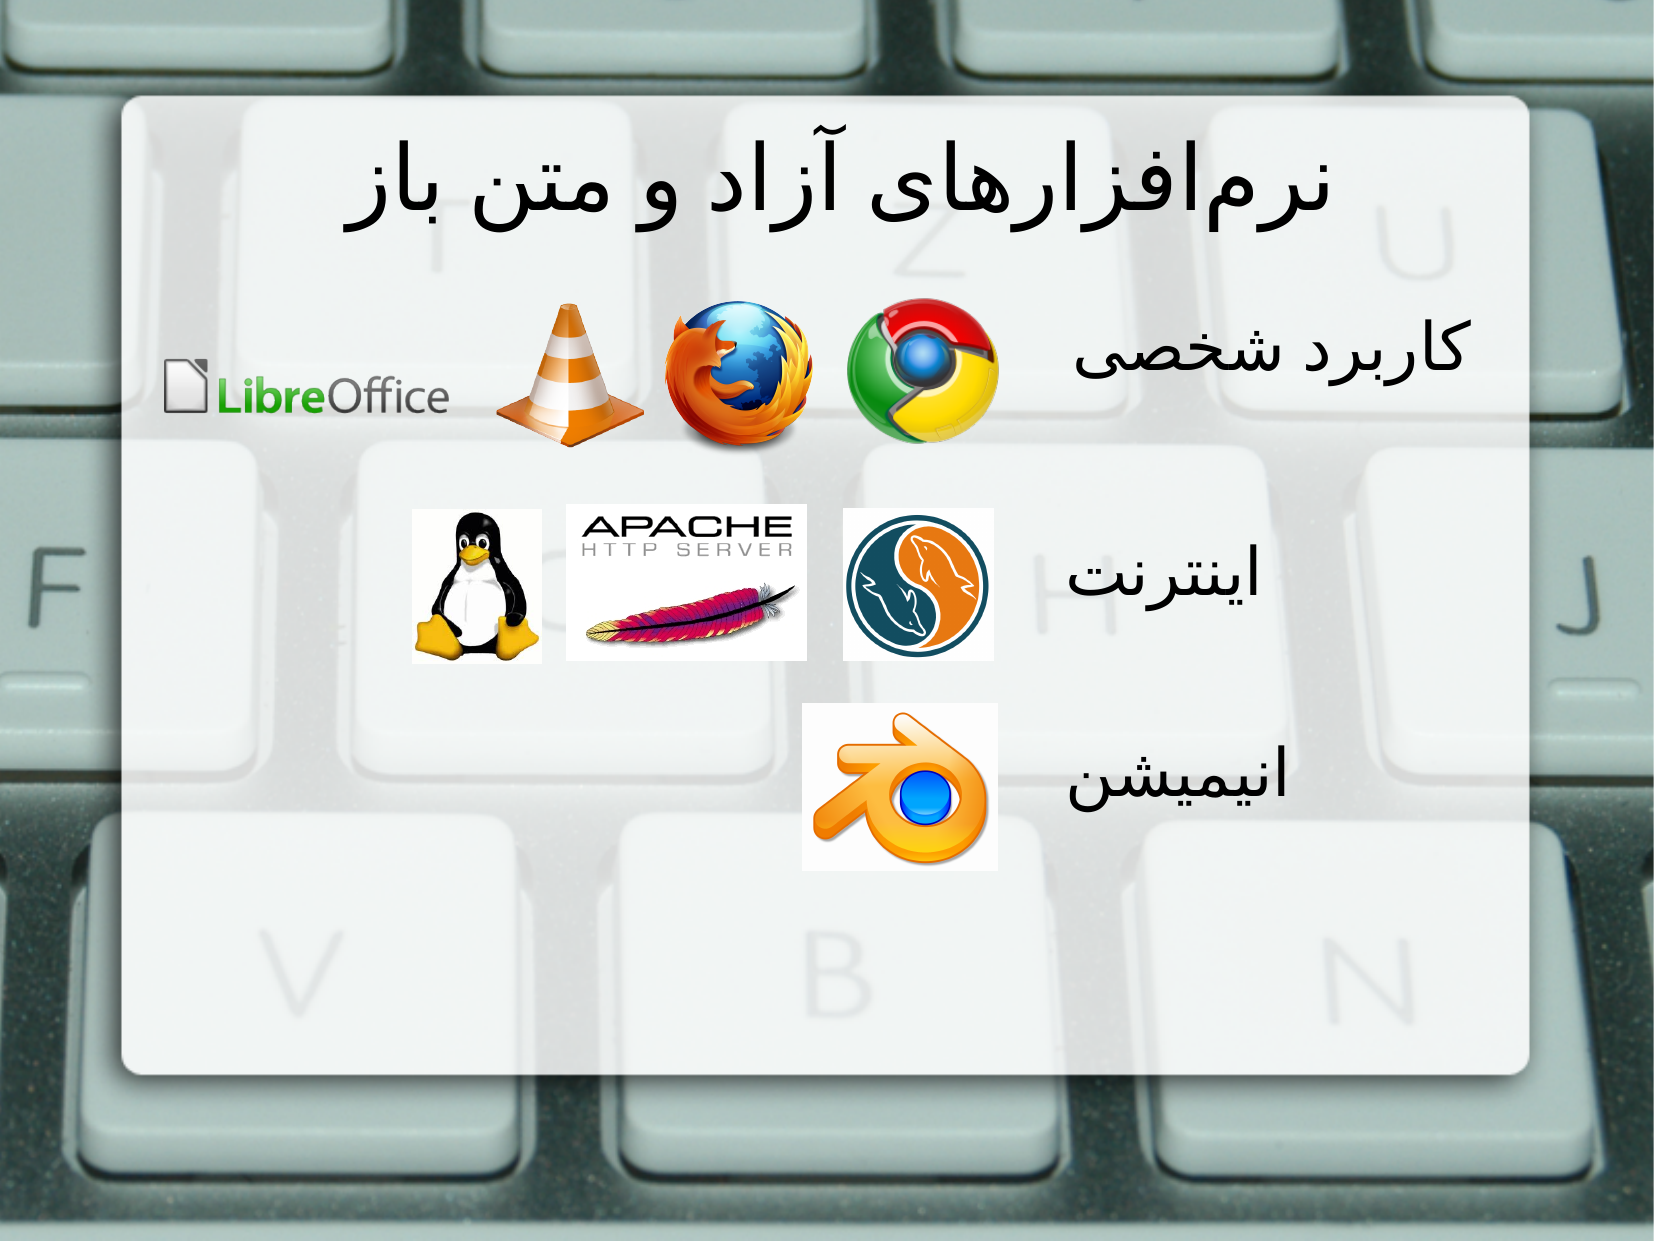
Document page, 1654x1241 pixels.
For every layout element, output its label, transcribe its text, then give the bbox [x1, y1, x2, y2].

text_box کاربرد شخصی [1072, 315, 1508, 394]
text_box انیمیشن [1065, 741, 1358, 820]
picture [0, 0, 1654, 1241]
text_box اینترنت [1065, 540, 1373, 619]
title نرم‌افزارهای آزاد و متن باز [137, 105, 1548, 272]
